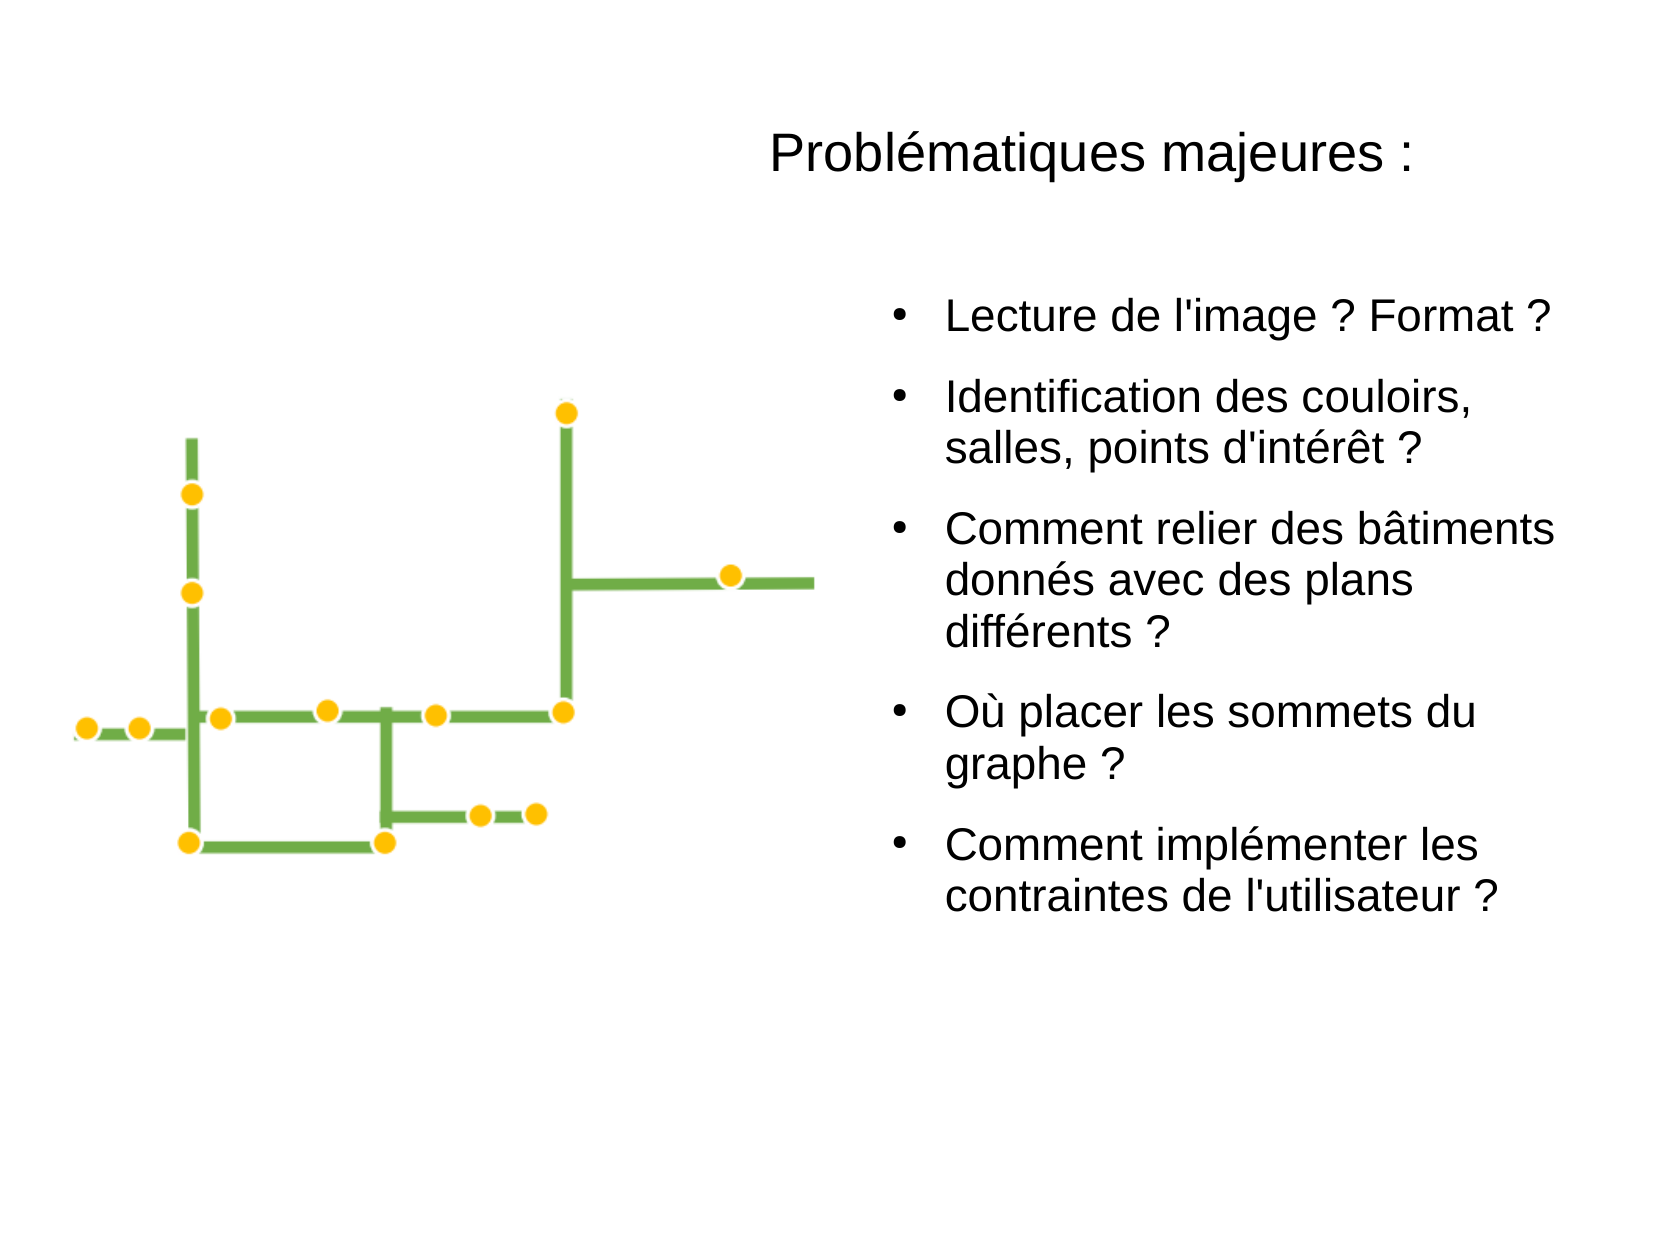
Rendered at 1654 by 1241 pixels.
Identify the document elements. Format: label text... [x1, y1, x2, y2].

picture [54, 360, 827, 945]
list Lecture de l'image ? Format ? Identification des couloirs, salles, points d'intérêt ? Comment relier des bâtiments donnés avec des plans différents ? Où placer les sommets du graphe ? Comment implémenter les contraintes de l'utilisateur ? [874, 290, 1571, 1109]
title Problématiques majeures : [614, 49, 1571, 257]
